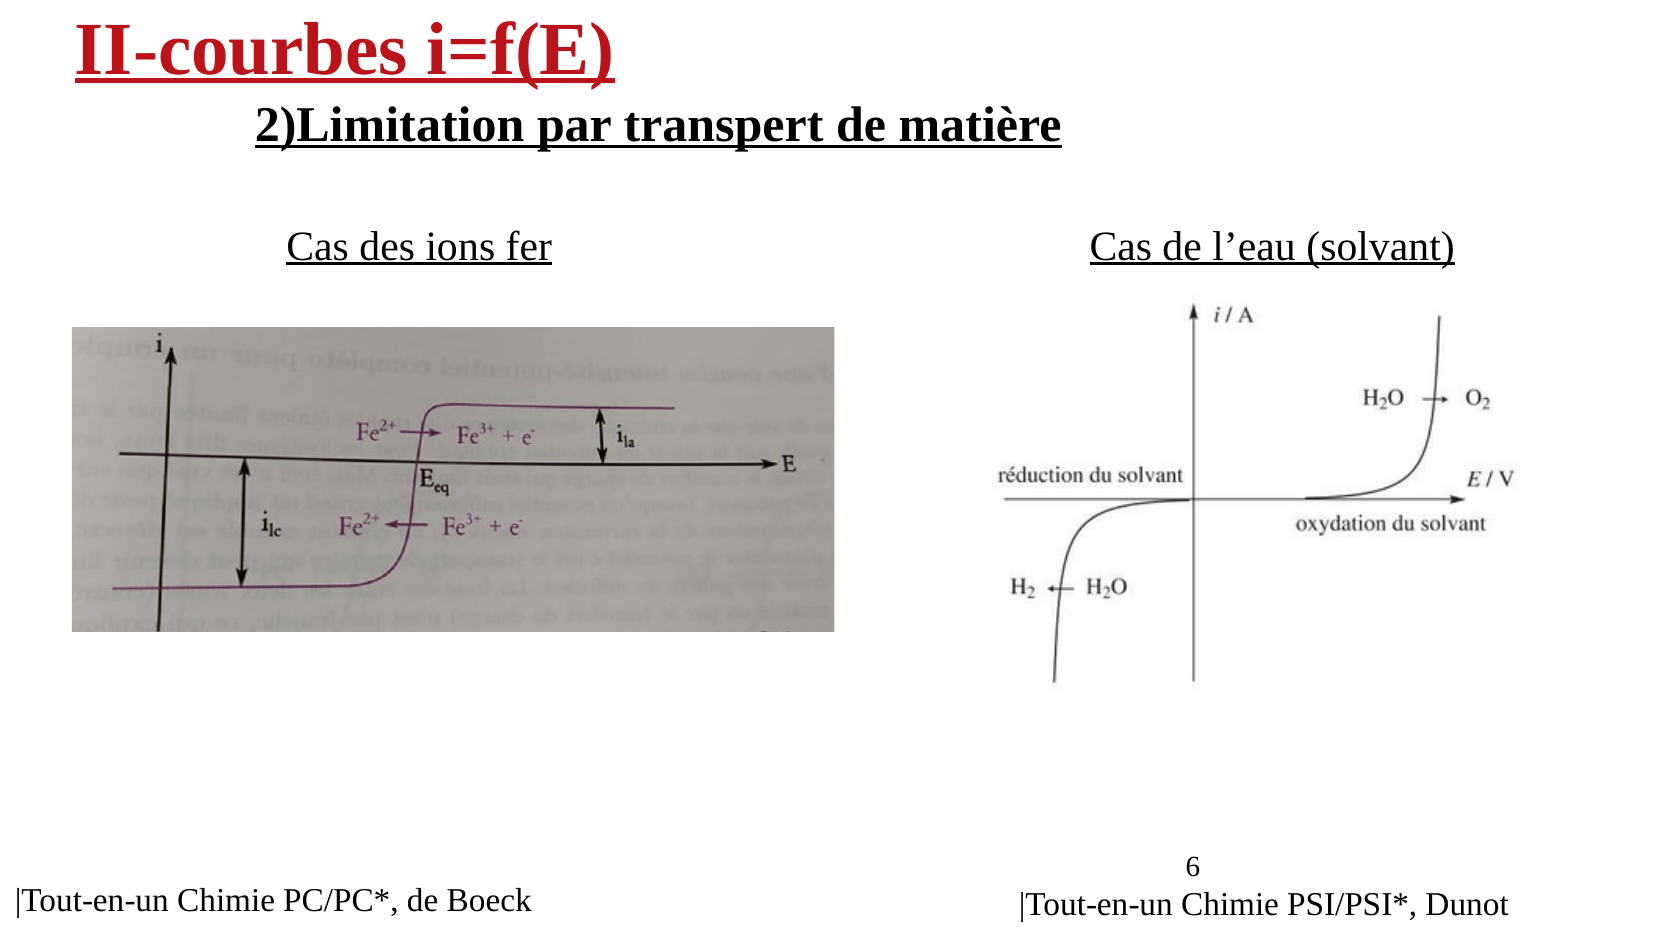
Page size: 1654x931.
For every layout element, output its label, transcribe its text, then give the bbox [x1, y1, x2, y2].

picture [933, 290, 1598, 697]
text_box |Tout-en-un Chimie PSI/PSI*, Dunot [1003, 878, 1560, 931]
text_box II-courbes i=f(E) [60, 0, 1571, 181]
text_box Cas de l’eau (solvant) [1074, 215, 1536, 315]
text_box 2)Limitation par transpert de matière [240, 90, 1430, 216]
picture [71, 327, 835, 632]
text_box [1185, 847, 1571, 912]
text_box |Tout-en-un Chimie PC/PC*, de Boeck [0, 874, 556, 926]
text_box Cas des ions fer [271, 215, 603, 277]
